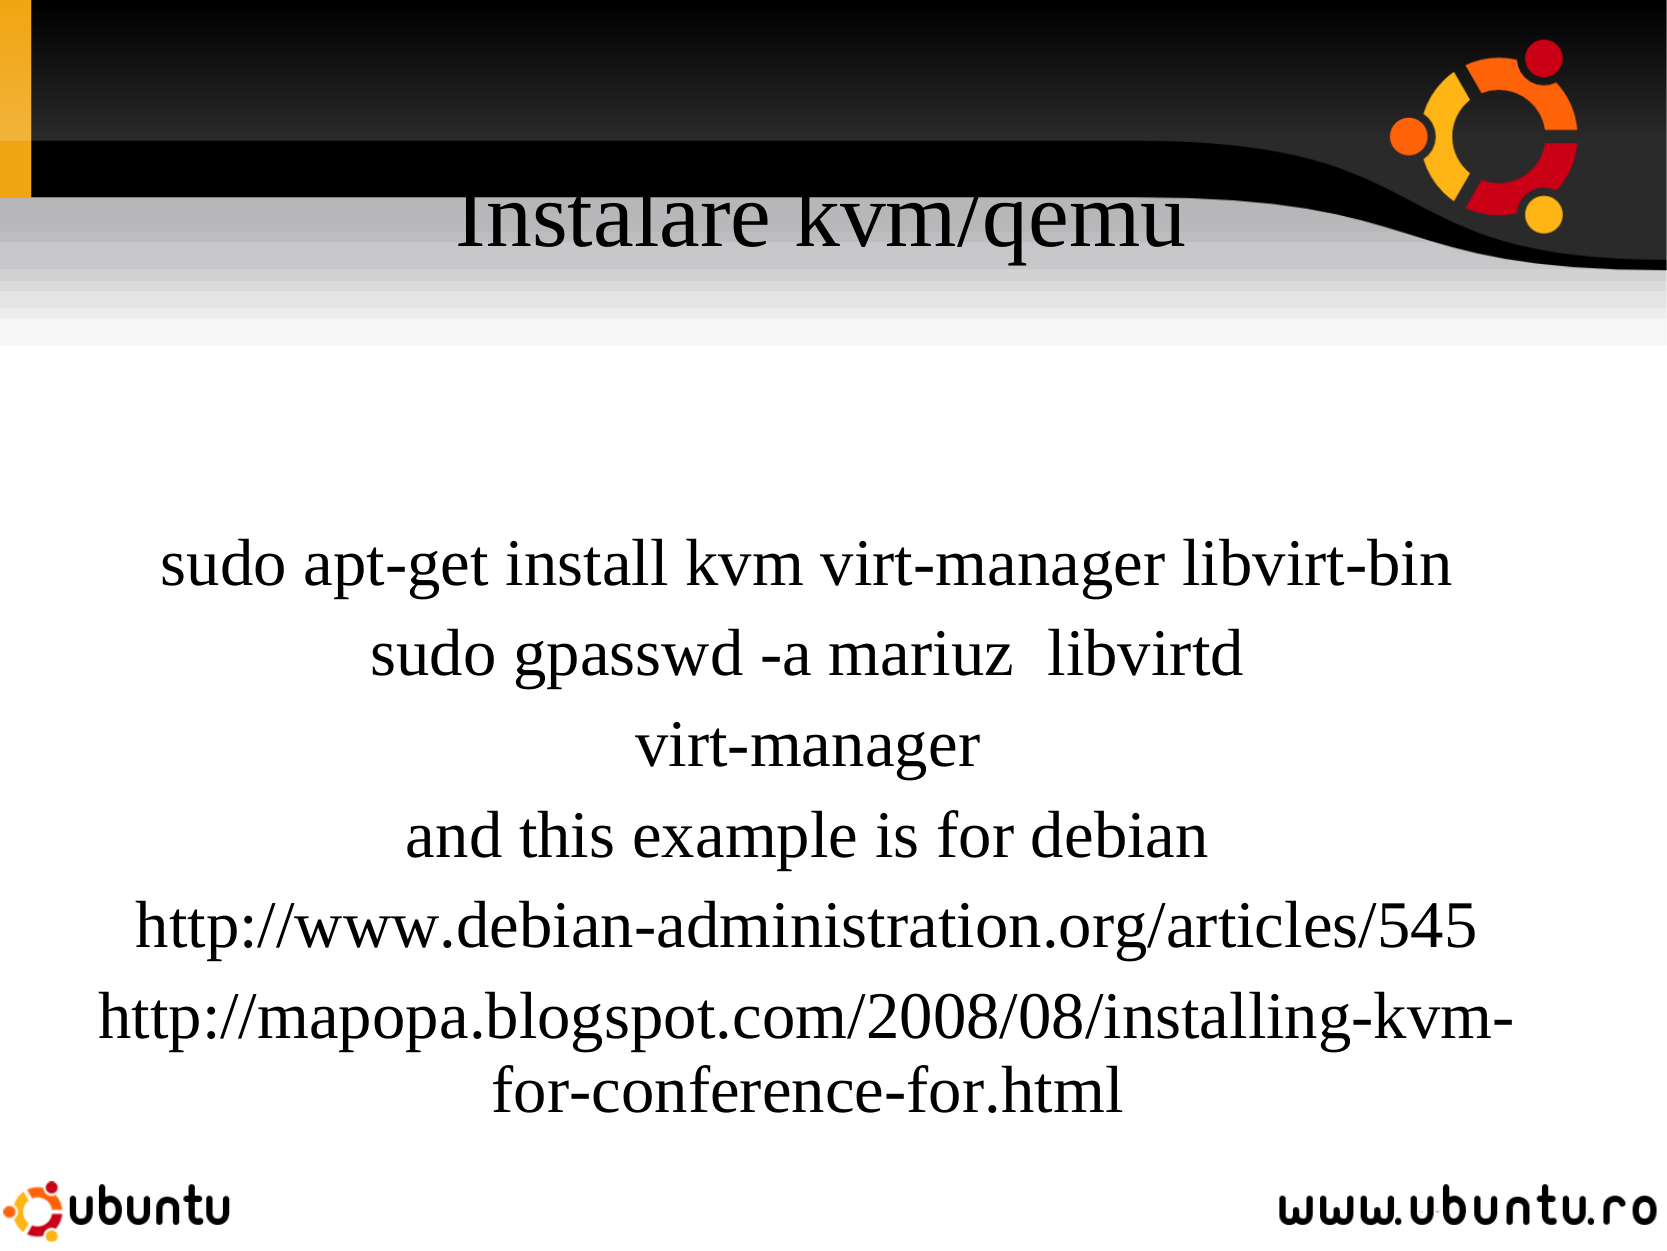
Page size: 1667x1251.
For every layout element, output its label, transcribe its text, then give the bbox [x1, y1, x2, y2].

title Instalare kvm/qemu [125, 118, 1542, 312]
picture [0, 0, 1667, 1251]
subtitle sudo apt-get install kvm virt-manager libvirt-bin sudo gpasswd -a mariuz libvirtd virt-manager and this example is for debian http://www.debian-administration.org/articles/545 http://mapopa.blogspot.com/2008/08/installing-kvm-for-conference-for.html [74, 317, 1542, 1154]
